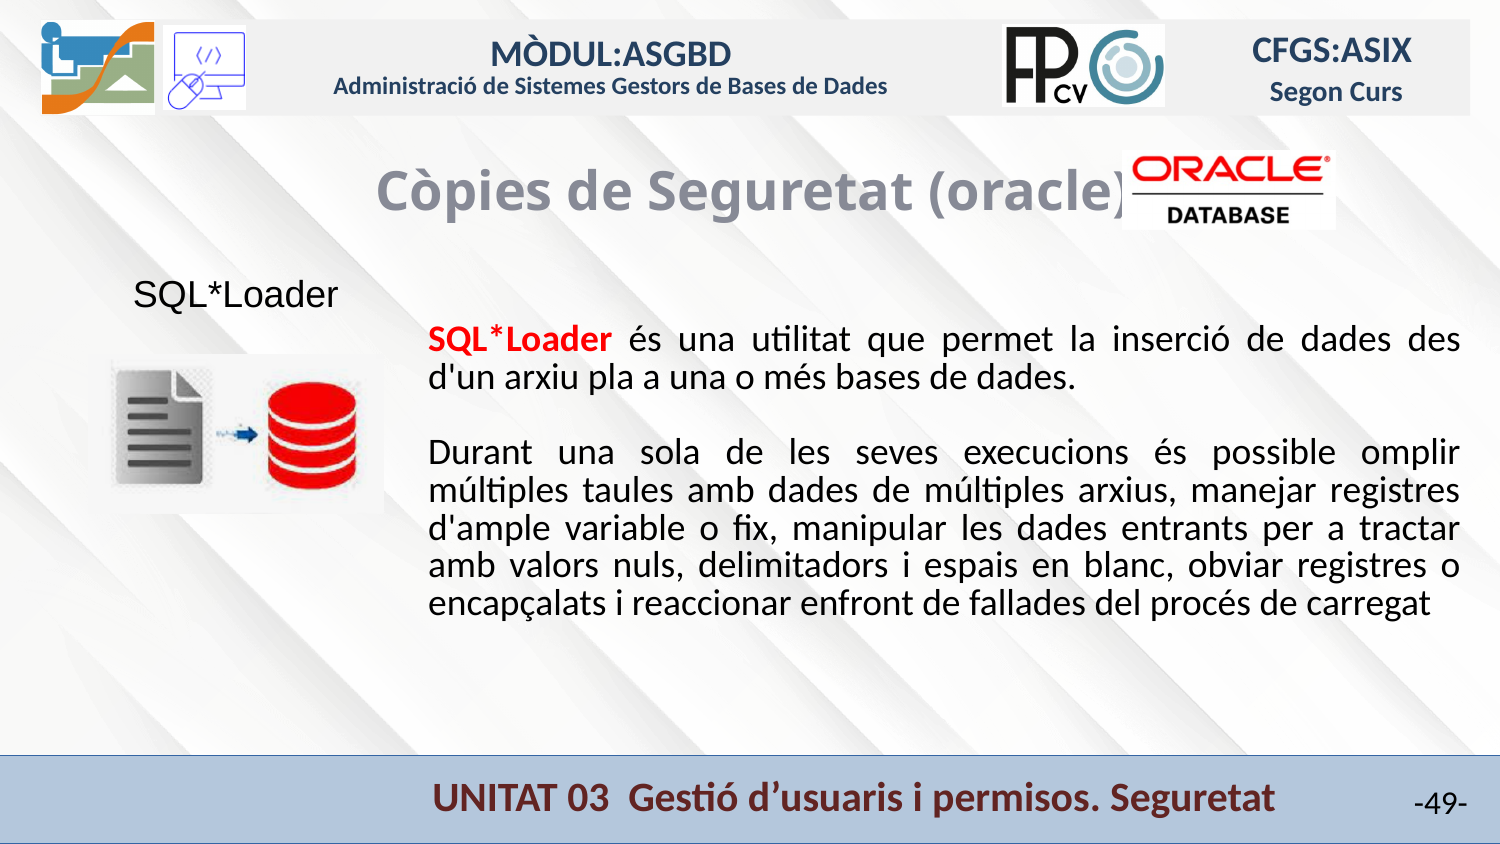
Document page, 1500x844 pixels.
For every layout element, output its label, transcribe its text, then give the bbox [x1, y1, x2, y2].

title Còpies de Seguretat (oracle) [350, 156, 1122, 228]
text_box SQL*Loader és una utilitat que permet la inserció de dades des d'un arxiu pla a una o més bases de dades. Durant una sola de les seves execucions és possible omplir múltiples taules amb dades de múltiples arxius, manejar registres d'ample variable o fix, manipular les dades entrants per a tractar amb valors nuls, delimitadors i espais en blanc, obviar registres o encapçalats i reaccionar enfront de fallades del procés de carregat [413, 315, 1477, 709]
picture [0, 0, 1500, 755]
text_box SQL*Loader [118, 265, 739, 384]
